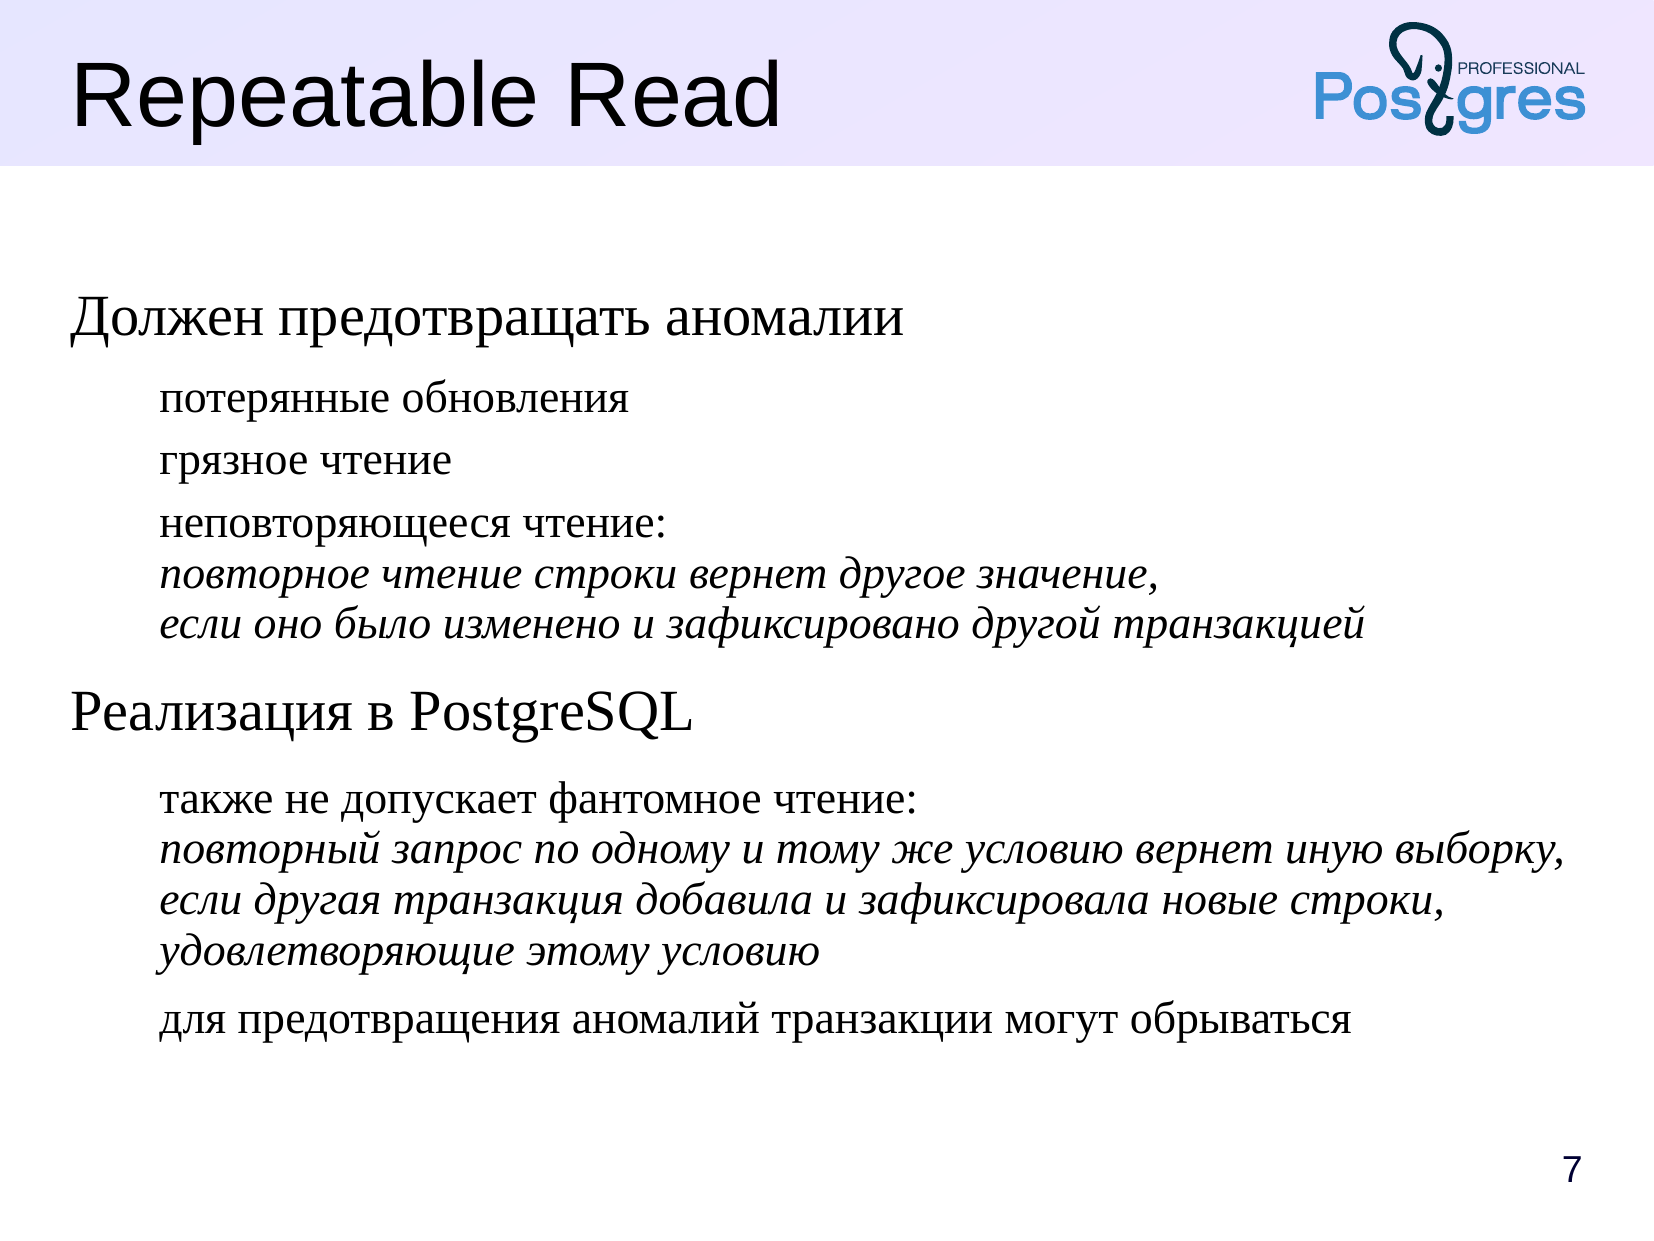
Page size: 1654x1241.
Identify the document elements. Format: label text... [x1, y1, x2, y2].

list Должен предотвращать аномалии потерянные обновления грязное чтение неповторяющееся чтение: повторное чтение строки вернет другое значение, если оно было изменено и зафиксировано другой транзакцией Реализация в PostgreSQL также не допускает фантомное чтение: повторный запрос по одному и тому же условию вернет иную выборку, если другая транзакция добавила и зафиксировала новые строки, удовлетворяющие этому условию для предотвращения аномалий транзакции могут обрываться [70, 283, 1583, 1141]
title Repeatable Read [70, 43, 1241, 147]
